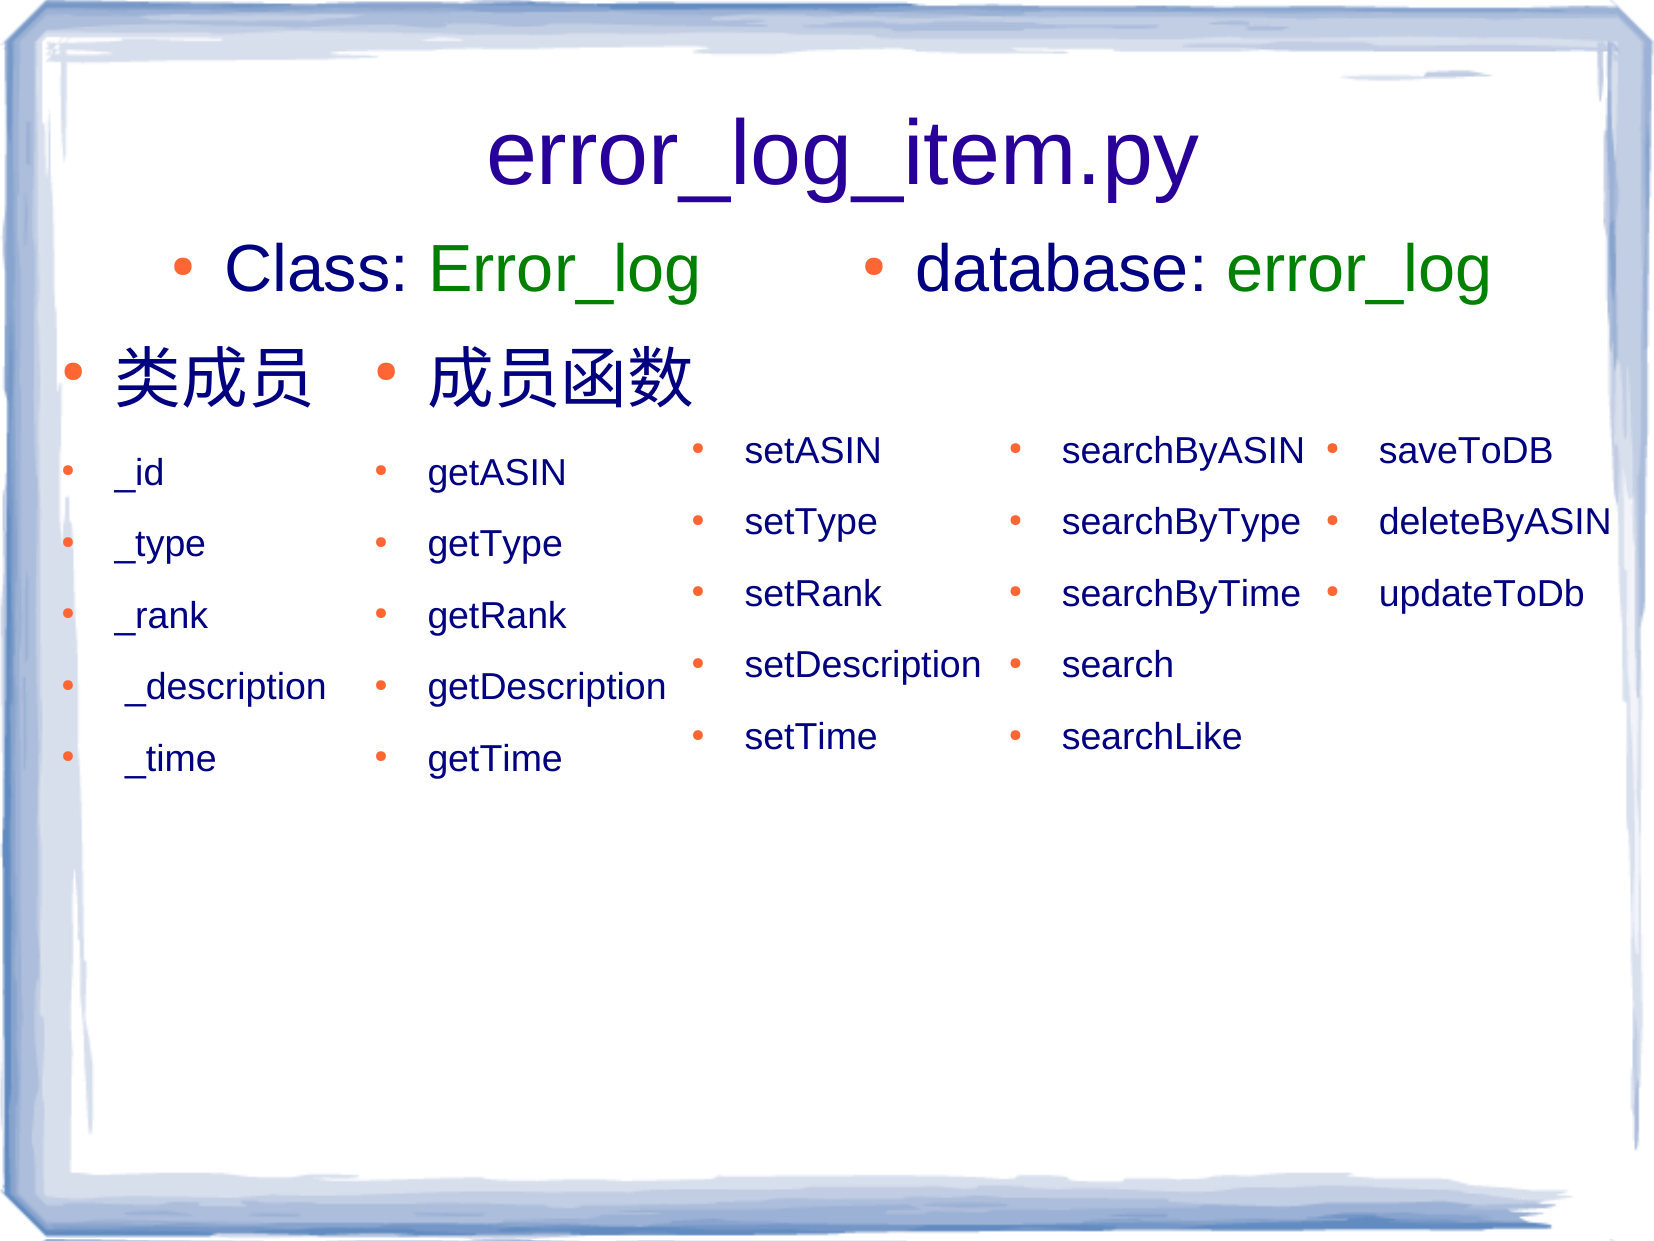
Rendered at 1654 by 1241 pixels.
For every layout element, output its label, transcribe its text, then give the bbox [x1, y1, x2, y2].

list 类成员 _id _type _rank _description _time [43, 324, 415, 887]
list searchByASIN searchByType searchByTime search searchLike [991, 324, 1308, 776]
list 成员函数 getASIN getType getRank getDescription getTime [356, 324, 673, 776]
picture [0, 0, 1654, 1241]
list setASIN setType setRank setDescription setTime [673, 324, 991, 776]
list saveToDB deleteByASIN updateToDb [1308, 324, 1654, 776]
text_box Class: Error_log [153, 230, 734, 306]
title error_log_item.py [82, 49, 1571, 257]
text_box database: error_log [844, 230, 1611, 324]
